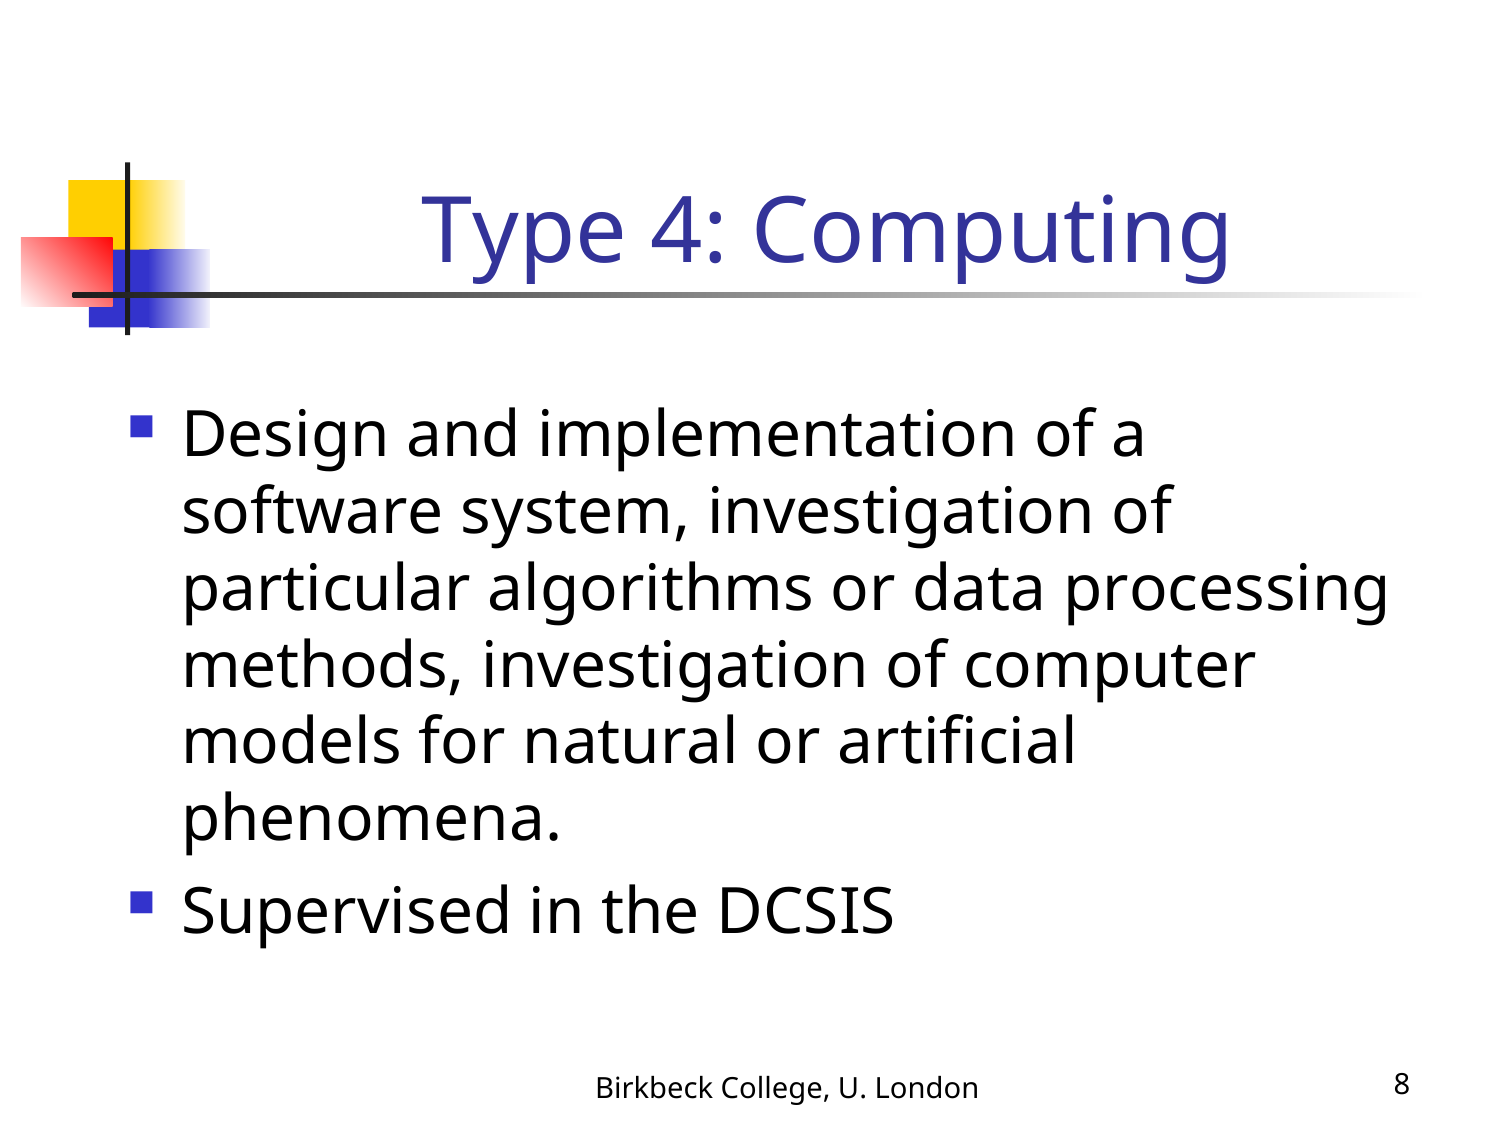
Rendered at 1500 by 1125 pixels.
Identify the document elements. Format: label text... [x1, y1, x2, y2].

list Design and implementation of a software system, investigation of particular algorithms or data processing methods, investigation of computer models for natural or artificial phenomena. Supervised in the DCSIS [112, 385, 1434, 960]
text_box <number> [1112, 1037, 1426, 1113]
title Type 4: Computing [188, 101, 1468, 289]
text_box Birkbeck College, U. London [549, 1037, 1026, 1113]
